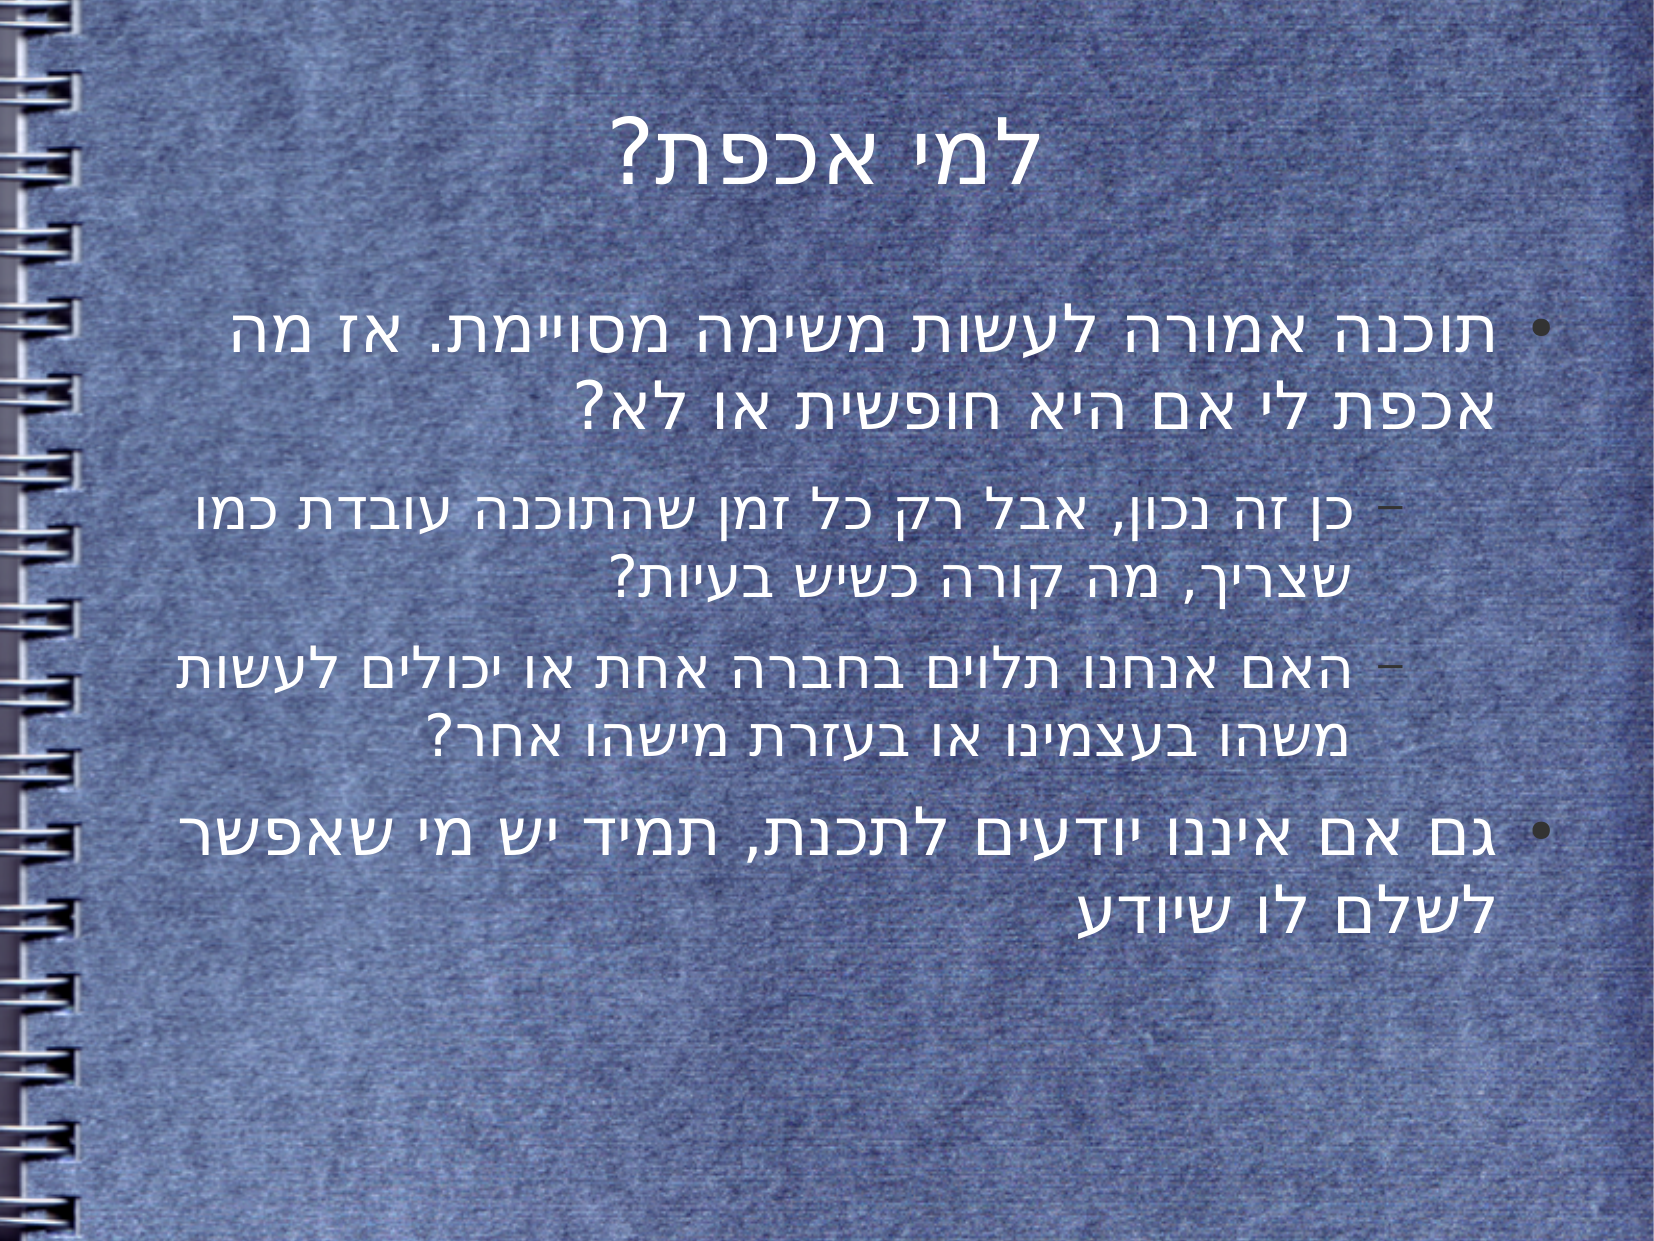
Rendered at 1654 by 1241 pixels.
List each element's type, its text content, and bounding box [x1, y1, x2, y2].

picture [0, 0, 1654, 1241]
list תוכנה אמורה לעשות משימה מסויימת. אז מה אכפת לי אם היא חופשית או לא? כן זה נכון, אבל רק כל זמן שהתוכנה עובדת כמו שצריך, מה קורה כשיש בעיות? האם אנחנו תלוים בחברה אחת או יכולים לעשות משהו בעצמינו או בעזרת מישהו אחר? גם אם איננו יודעים לתכנת, תמיד יש מי שאפשר לשלם לו שיודע [82, 290, 1571, 1109]
title למי אכפת? [82, 49, 1571, 257]
